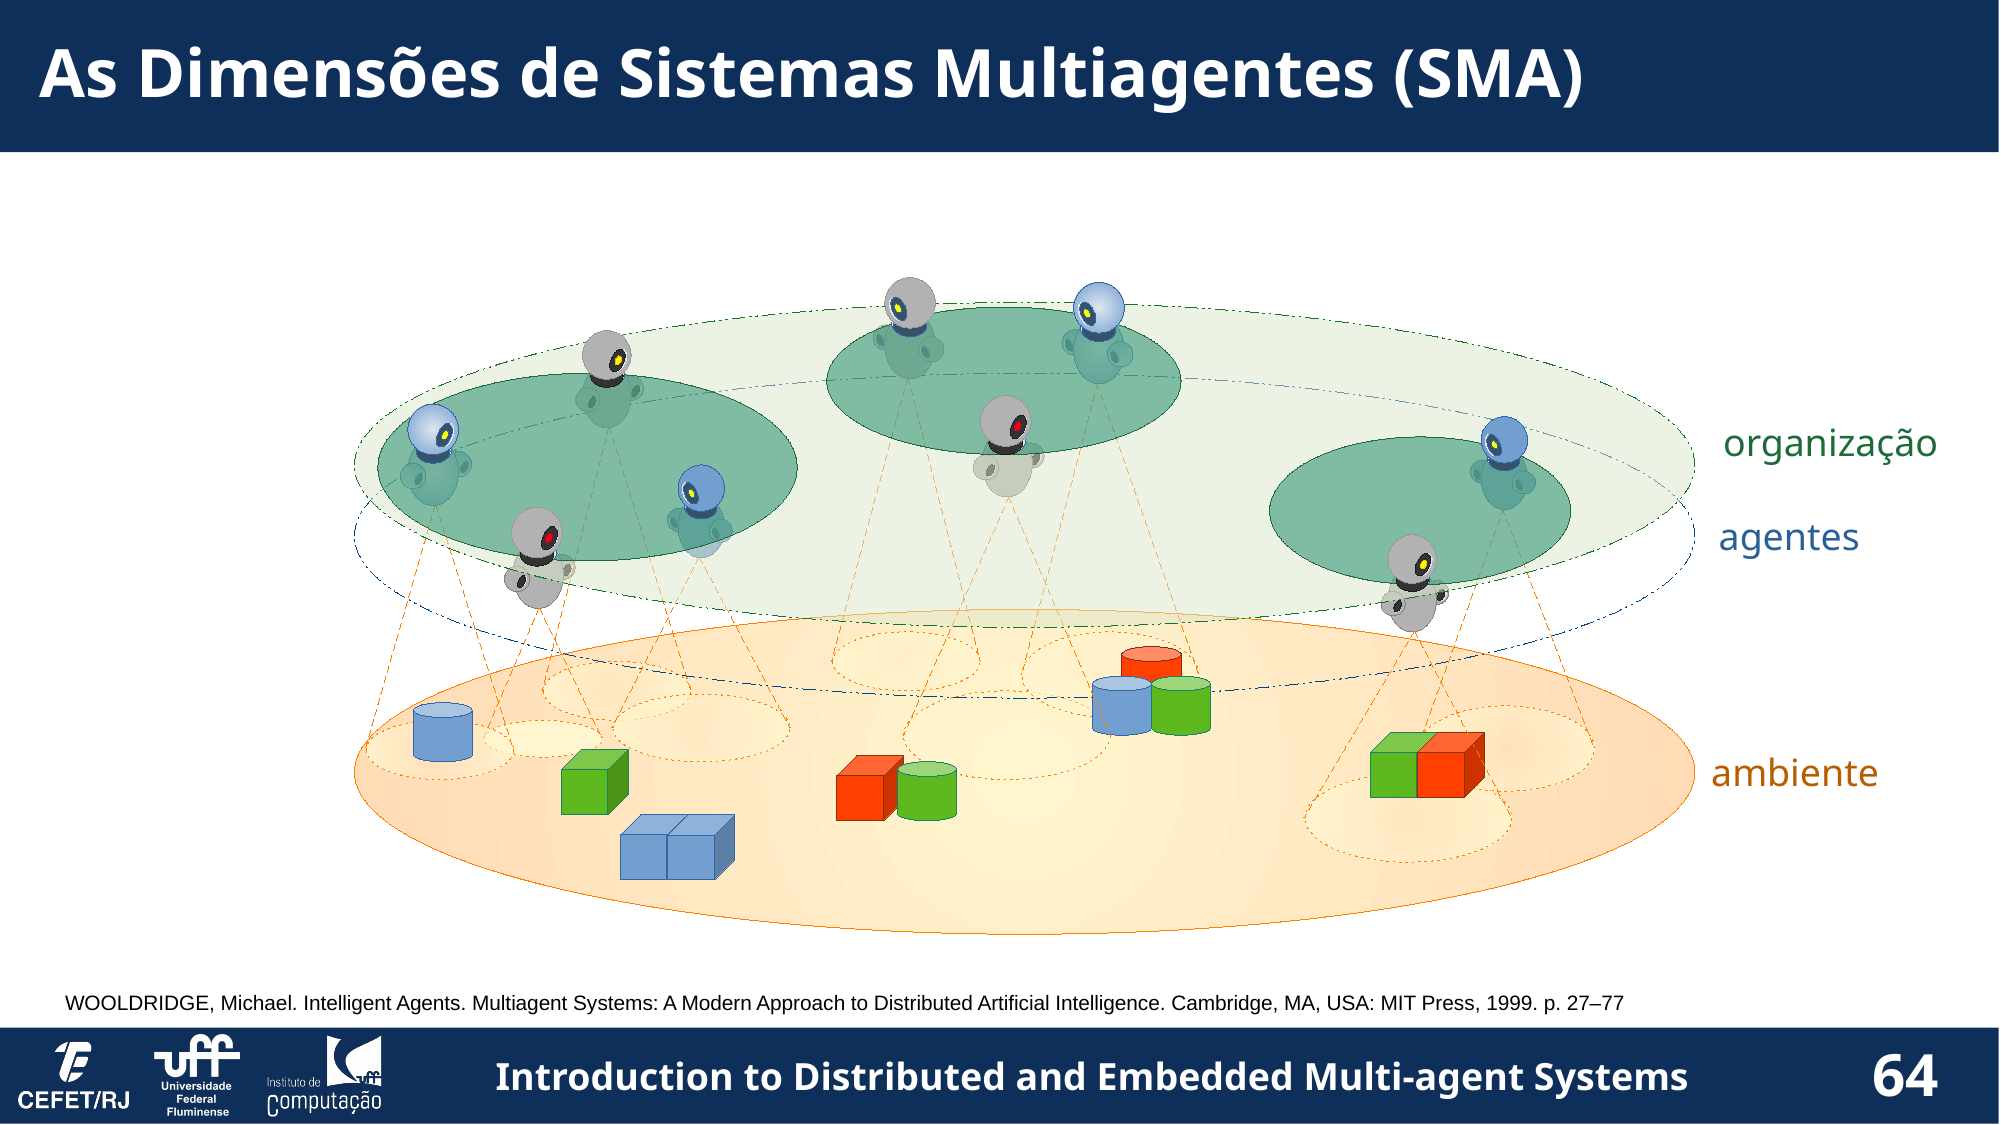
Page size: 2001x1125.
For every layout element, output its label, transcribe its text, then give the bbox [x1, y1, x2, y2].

picture [18, 1021, 129, 1125]
text_box organização [1653, 411, 2000, 472]
picture [265, 1033, 383, 1117]
picture [153, 1033, 241, 1121]
text_box agentes [1612, 505, 1967, 566]
text_box ambiente [1618, 741, 1973, 802]
text_box [354, 277, 1695, 935]
text_box WOOLDRIDGE, Michael. Intelligent Agents. Multiagent Systems: A Modern Approach to Distributed Artificial Intelligence. Cambridge, MA, USA: MIT Press, 1999. p. 27–77 [50, 982, 1969, 1023]
text_box As Dimensões de Sistemas Multiagentes (SMA) [25, 23, 1999, 119]
